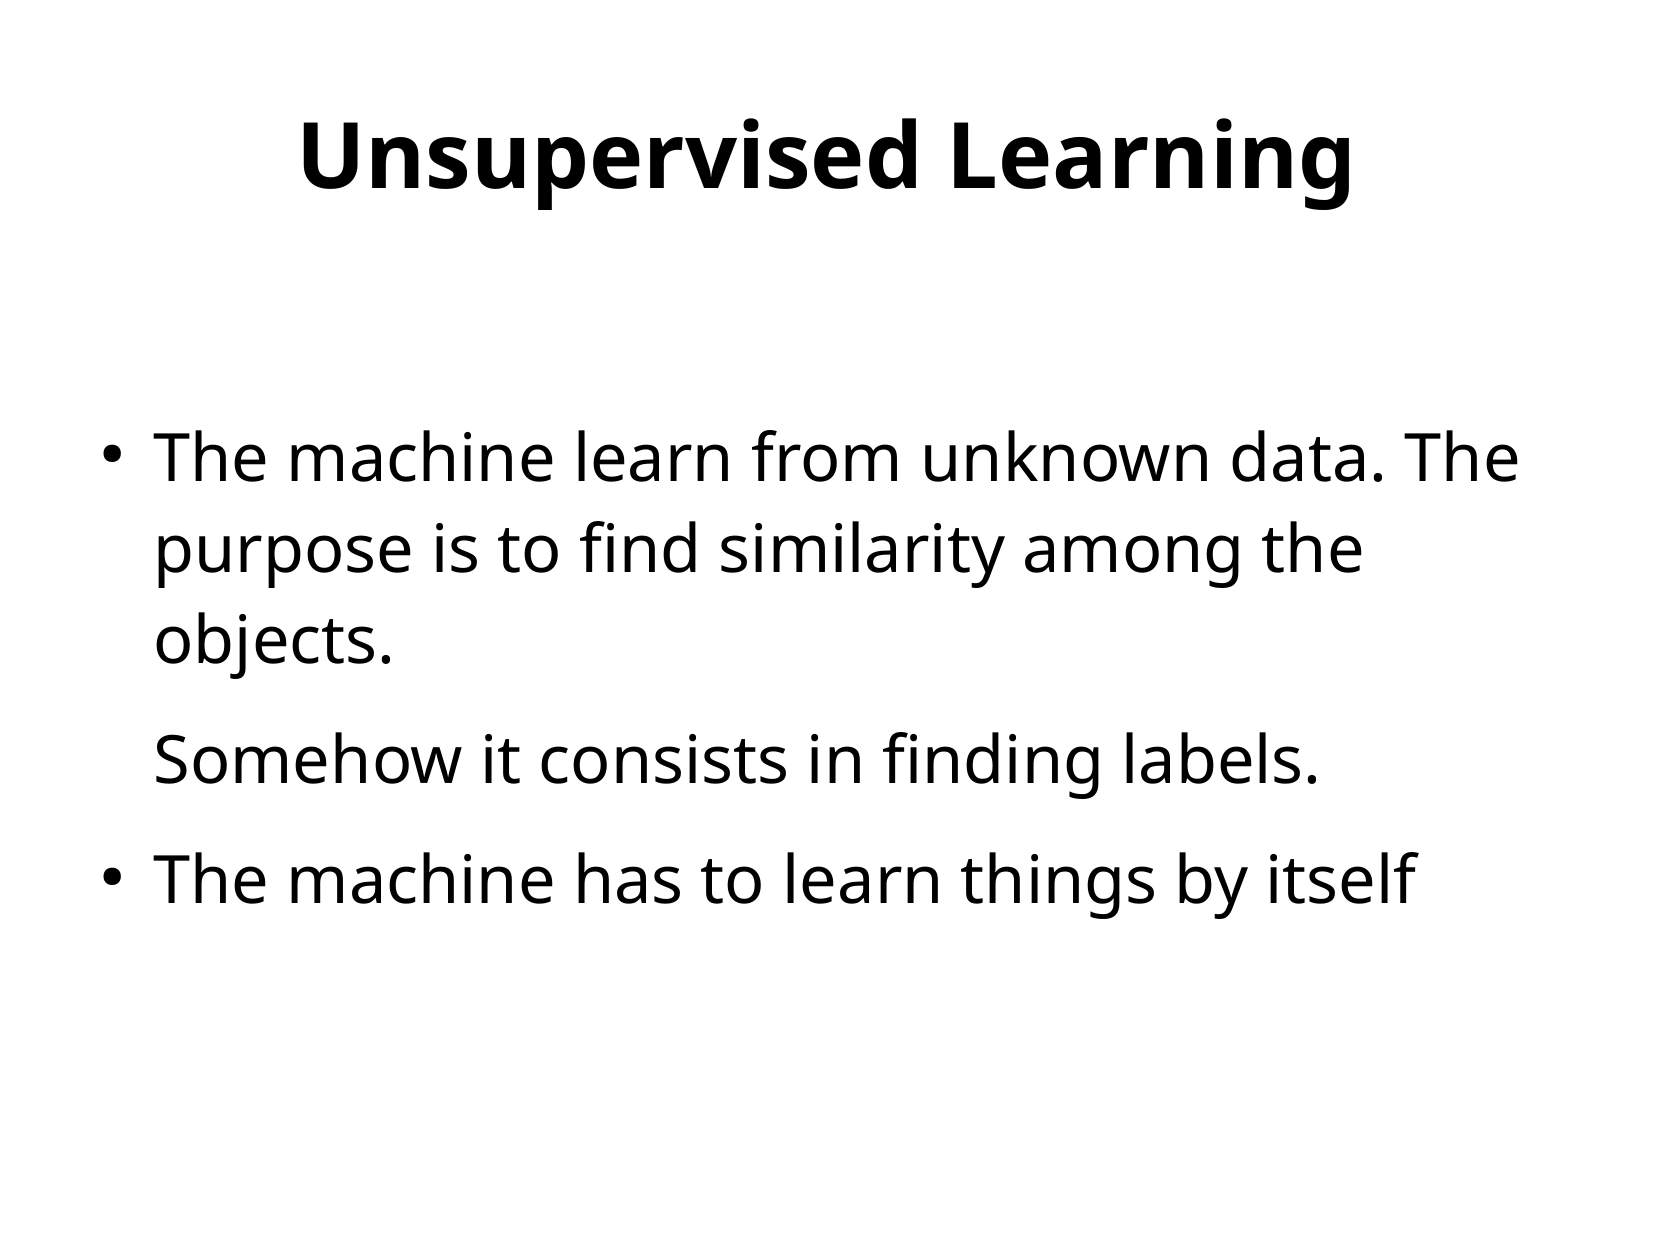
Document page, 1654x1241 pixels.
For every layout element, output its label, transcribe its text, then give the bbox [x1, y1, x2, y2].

title Unsupervised Learning [82, 49, 1571, 257]
list The machine learn from unknown data. The purpose is to find similarity among the objects. Somehow it consists in finding labels. The machine has to learn things by itself [82, 290, 1571, 1010]
